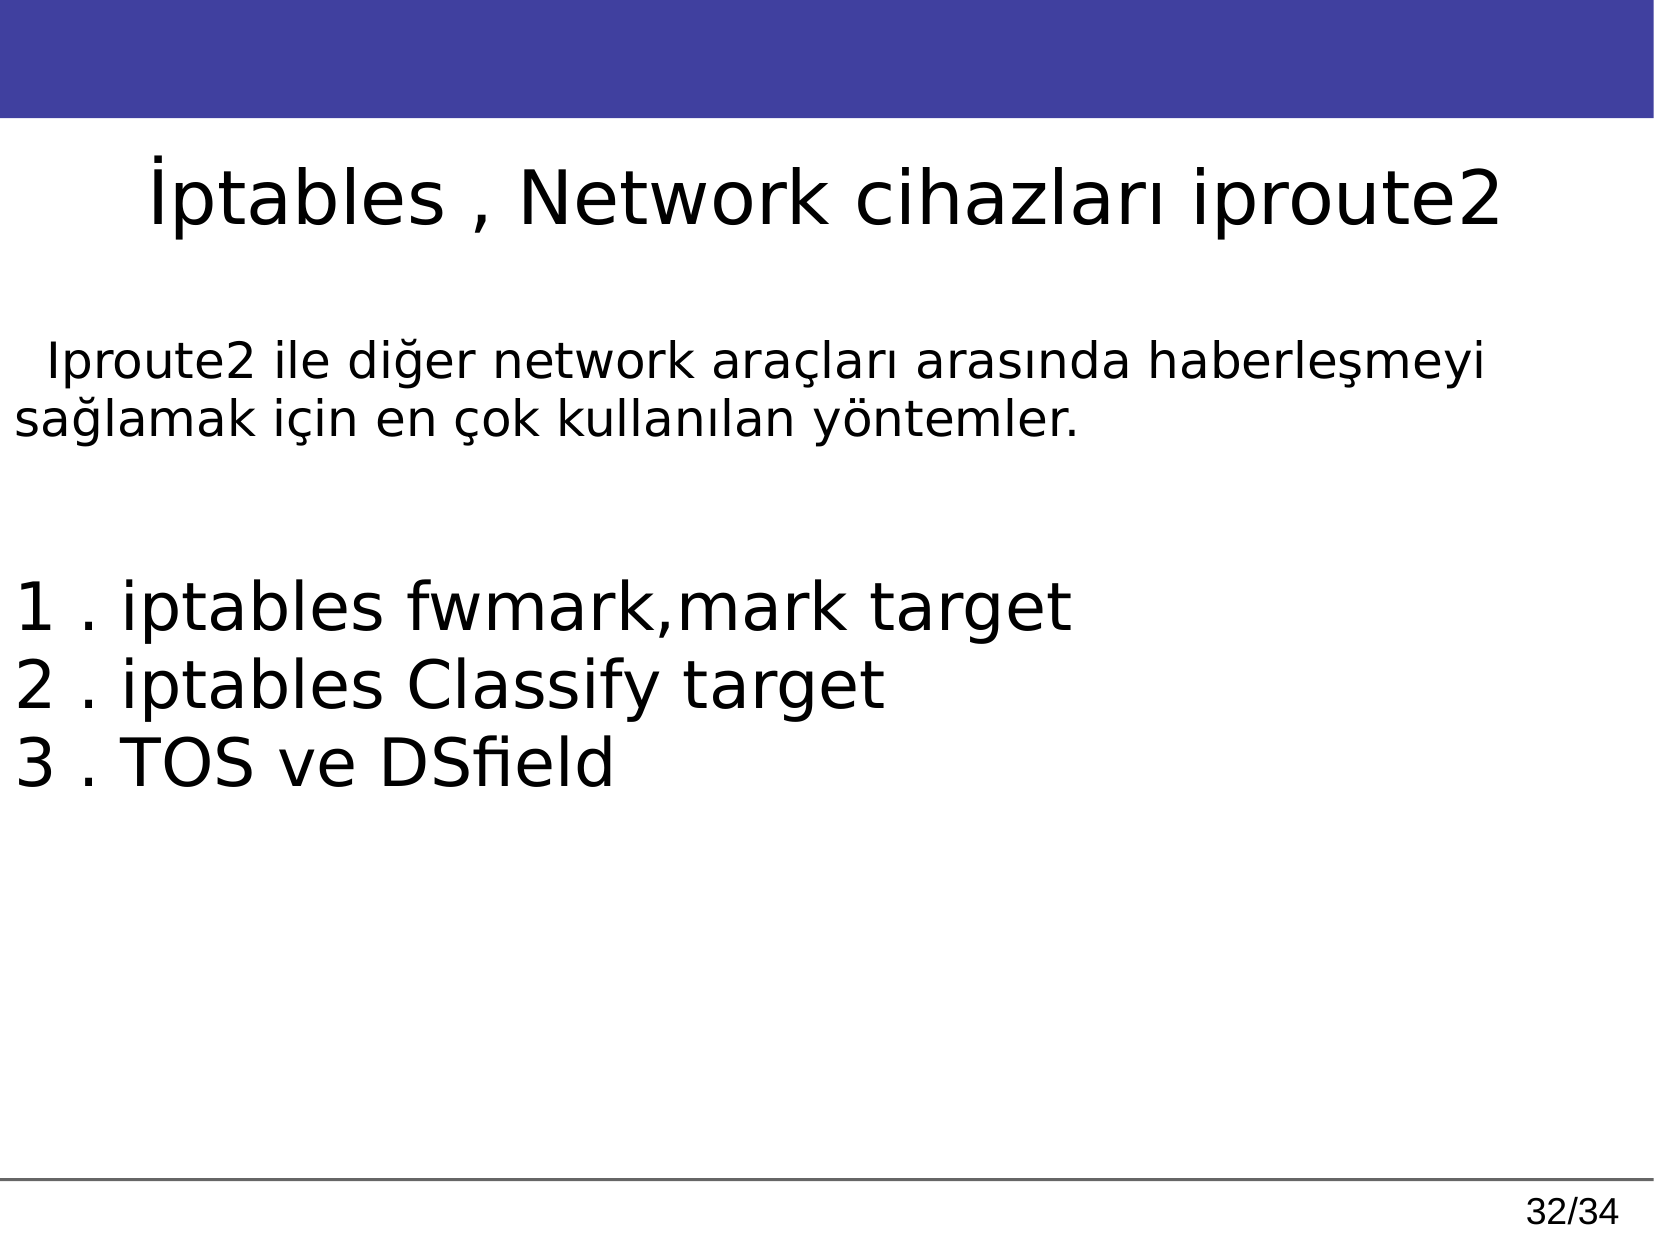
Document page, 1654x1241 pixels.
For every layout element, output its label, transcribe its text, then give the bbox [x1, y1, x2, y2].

text_box <number>/34 [1511, 1183, 1654, 1241]
text_box Iproute2 ile diğer network araçları arasında haberleşmeyi sağlamak için en çok kullanılan yöntemler. [0, 324, 1654, 457]
text_box İptables , Network cihazları iproute2 [0, 147, 1654, 250]
text_box 1 . iptables fwmark,mark target 2 . iptables Classify target 3 . TOS ve DSfield [0, 561, 1654, 887]
